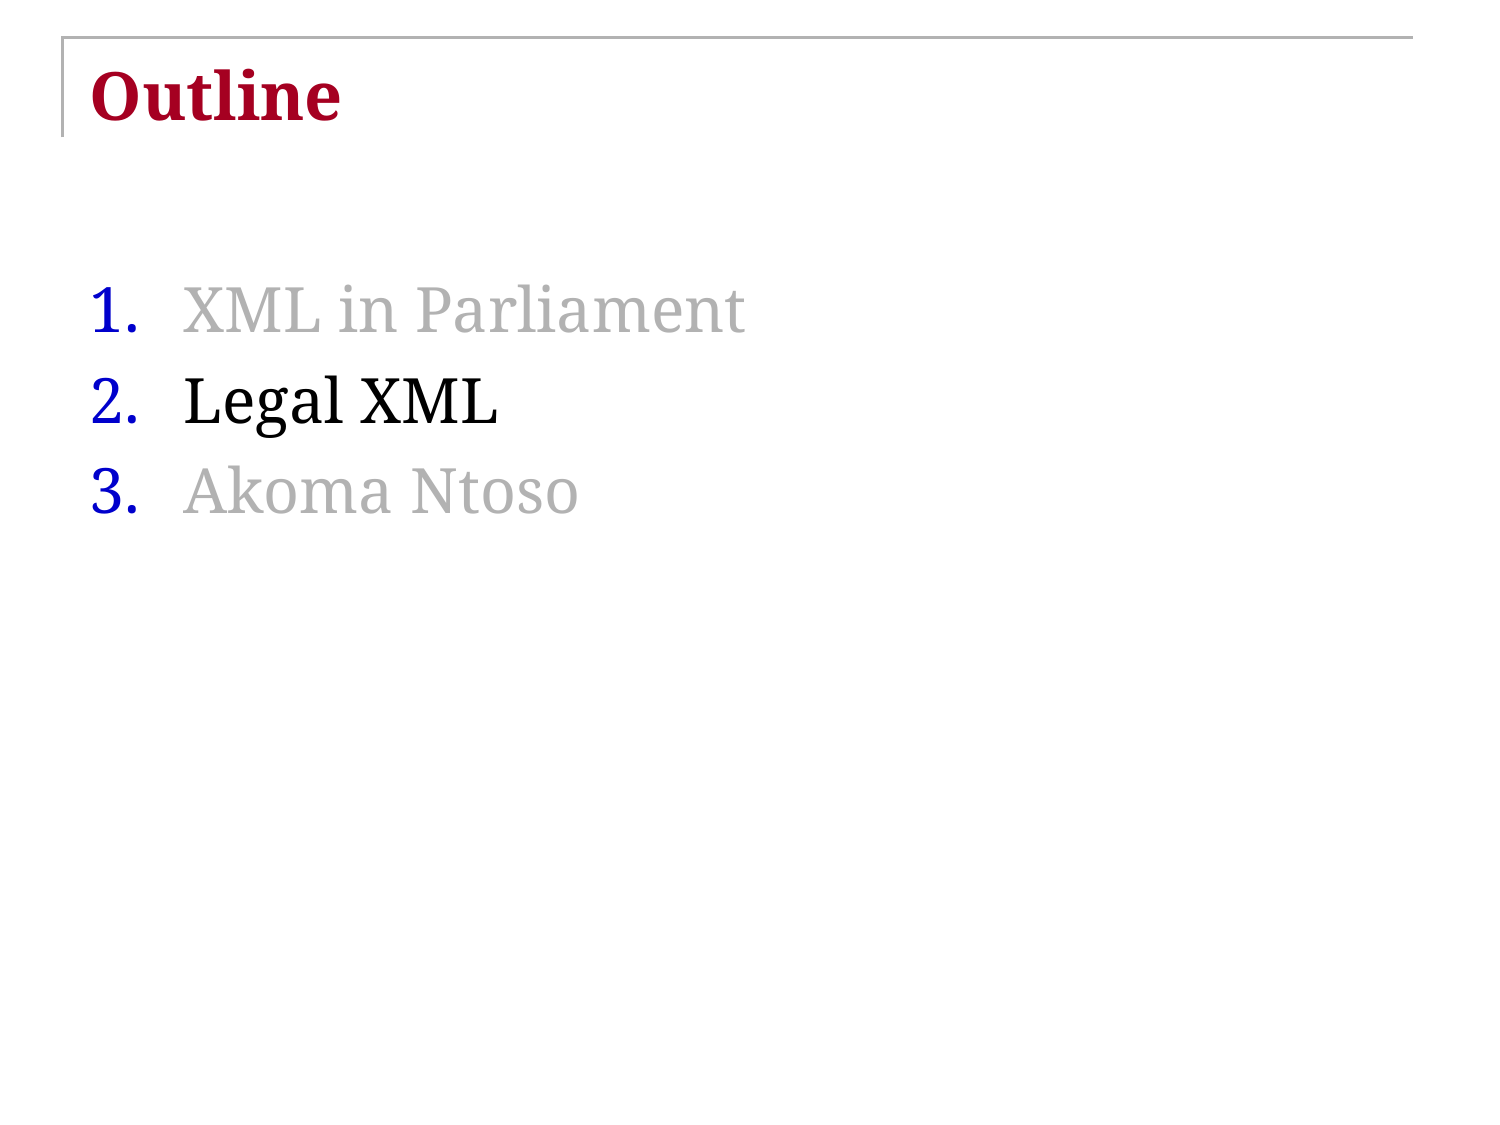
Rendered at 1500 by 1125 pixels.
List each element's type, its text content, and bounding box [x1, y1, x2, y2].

title Outline [75, 45, 1426, 233]
list XML in Parliament Legal XML Akoma Ntoso [75, 262, 1426, 1006]
